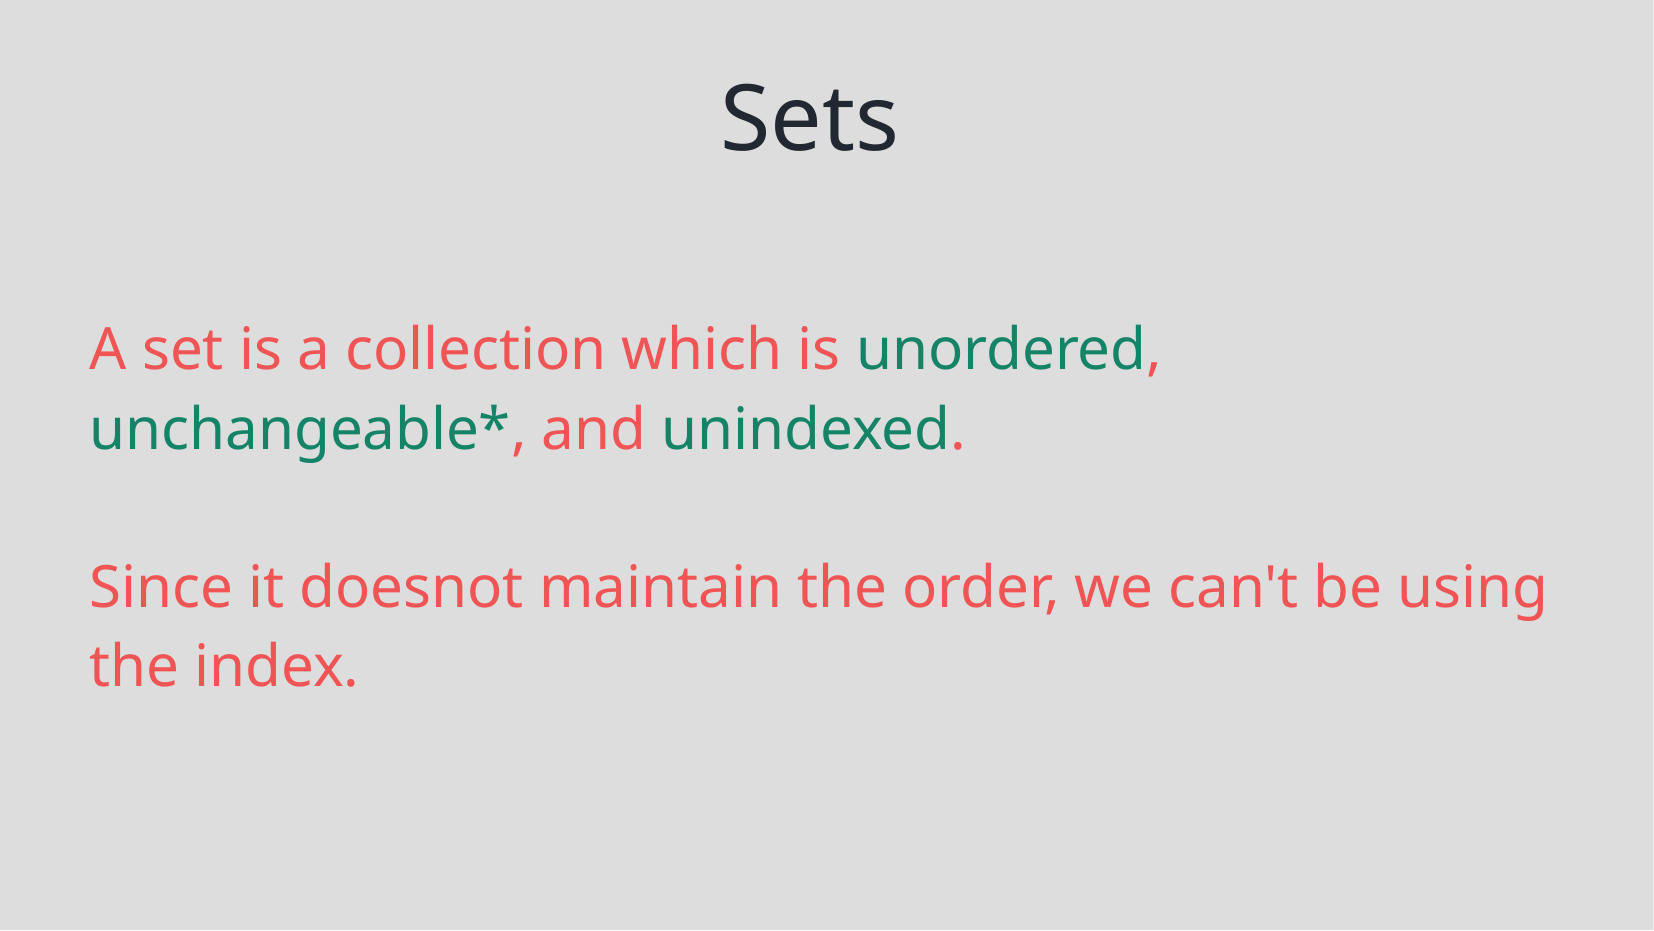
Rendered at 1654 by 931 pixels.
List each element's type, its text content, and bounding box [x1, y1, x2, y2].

text_box A set is a collection which is unordered, unchangeable*, and unindexed. Since it doesnot maintain the order, we can't be using the index. [75, 300, 1576, 676]
title Sets [82, 37, 1538, 193]
